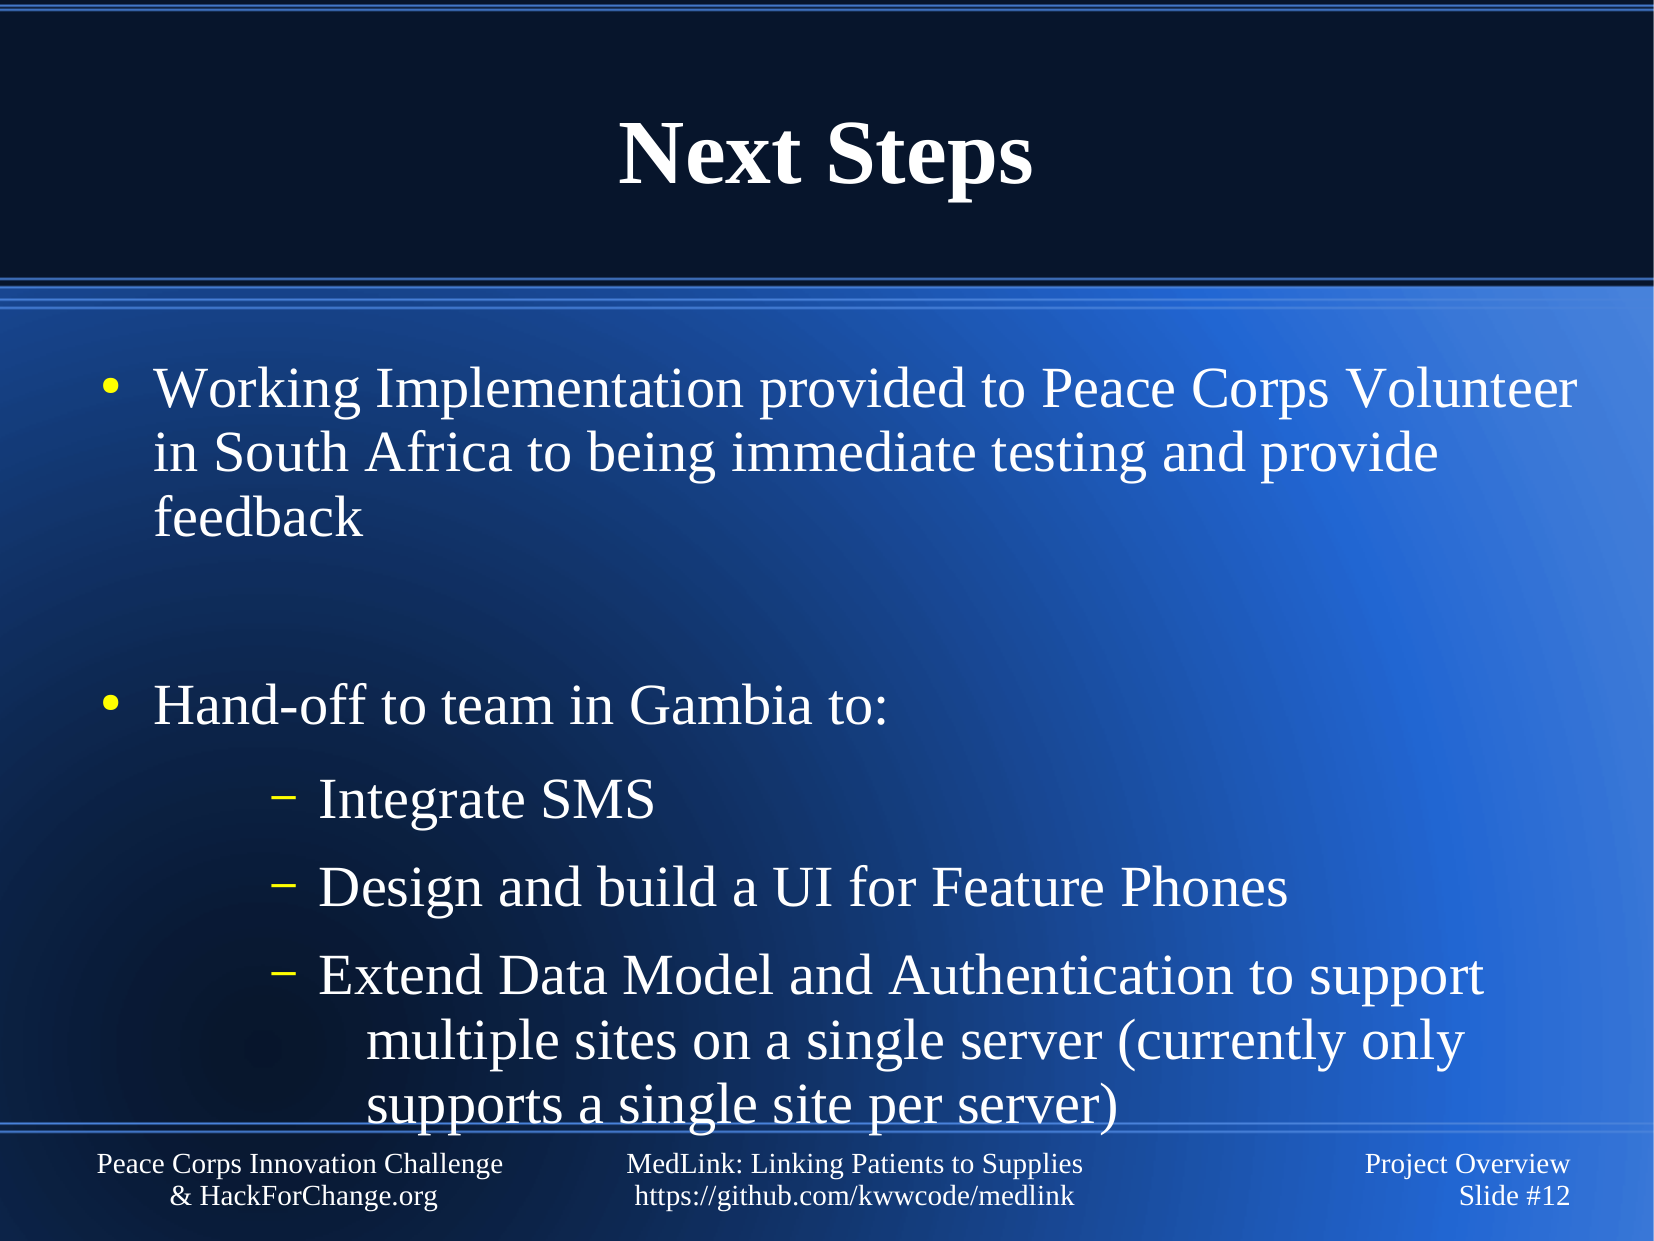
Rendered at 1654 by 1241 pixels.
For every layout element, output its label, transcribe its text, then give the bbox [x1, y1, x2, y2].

list Working Implementation provided to Peace Corps Volunteer in South Africa to being immediate testing and provide feedback Hand-off to team in Gambia to: Integrate SMS Design and build a UI for Feature Phones Extend Data Model and Authentication to support multiple sites on a single server (currently only supports a single site per server) [82, 355, 1636, 1072]
picture [0, 0, 1654, 1241]
title Next Steps [82, 49, 1571, 257]
